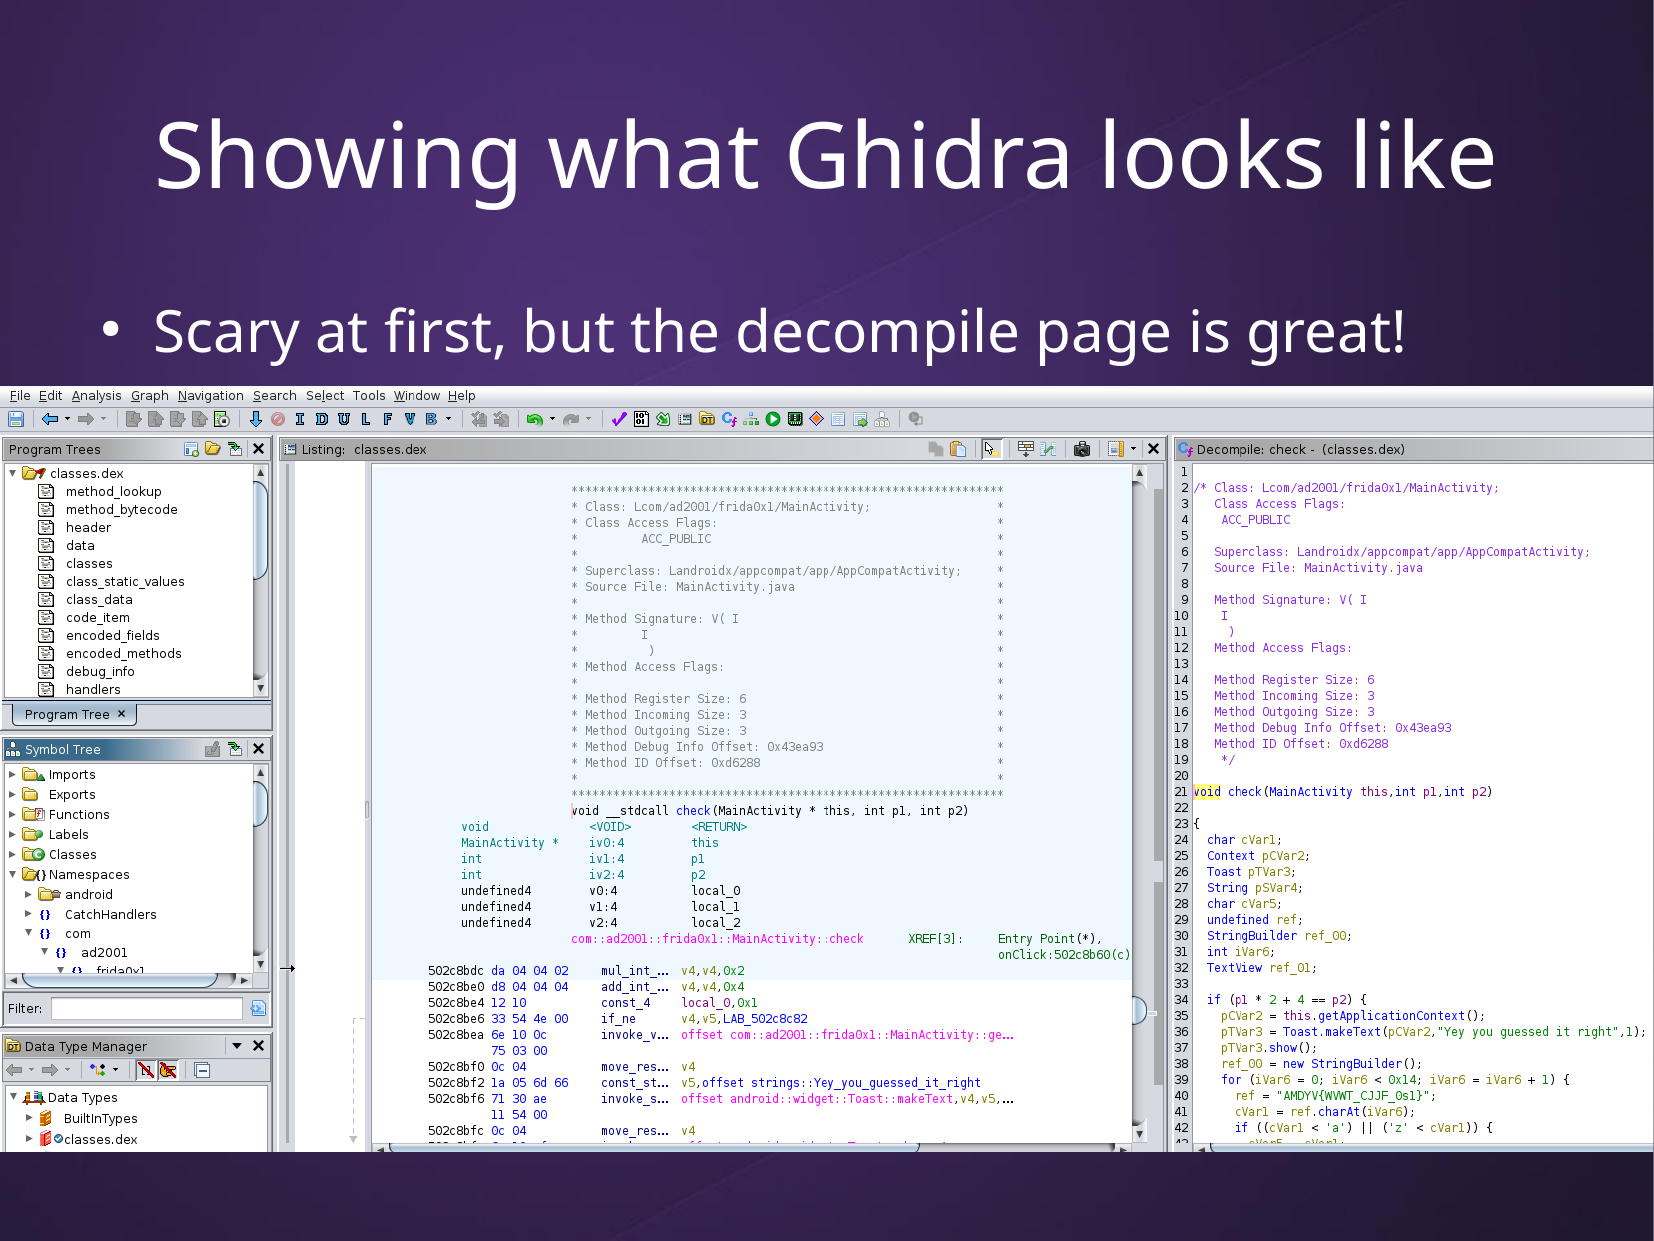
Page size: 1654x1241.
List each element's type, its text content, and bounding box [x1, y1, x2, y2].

picture [0, 0, 1654, 1241]
list Scary at first, but the decompile page is great! [82, 290, 1571, 386]
title Showing what Ghidra looks like [82, 49, 1571, 257]
